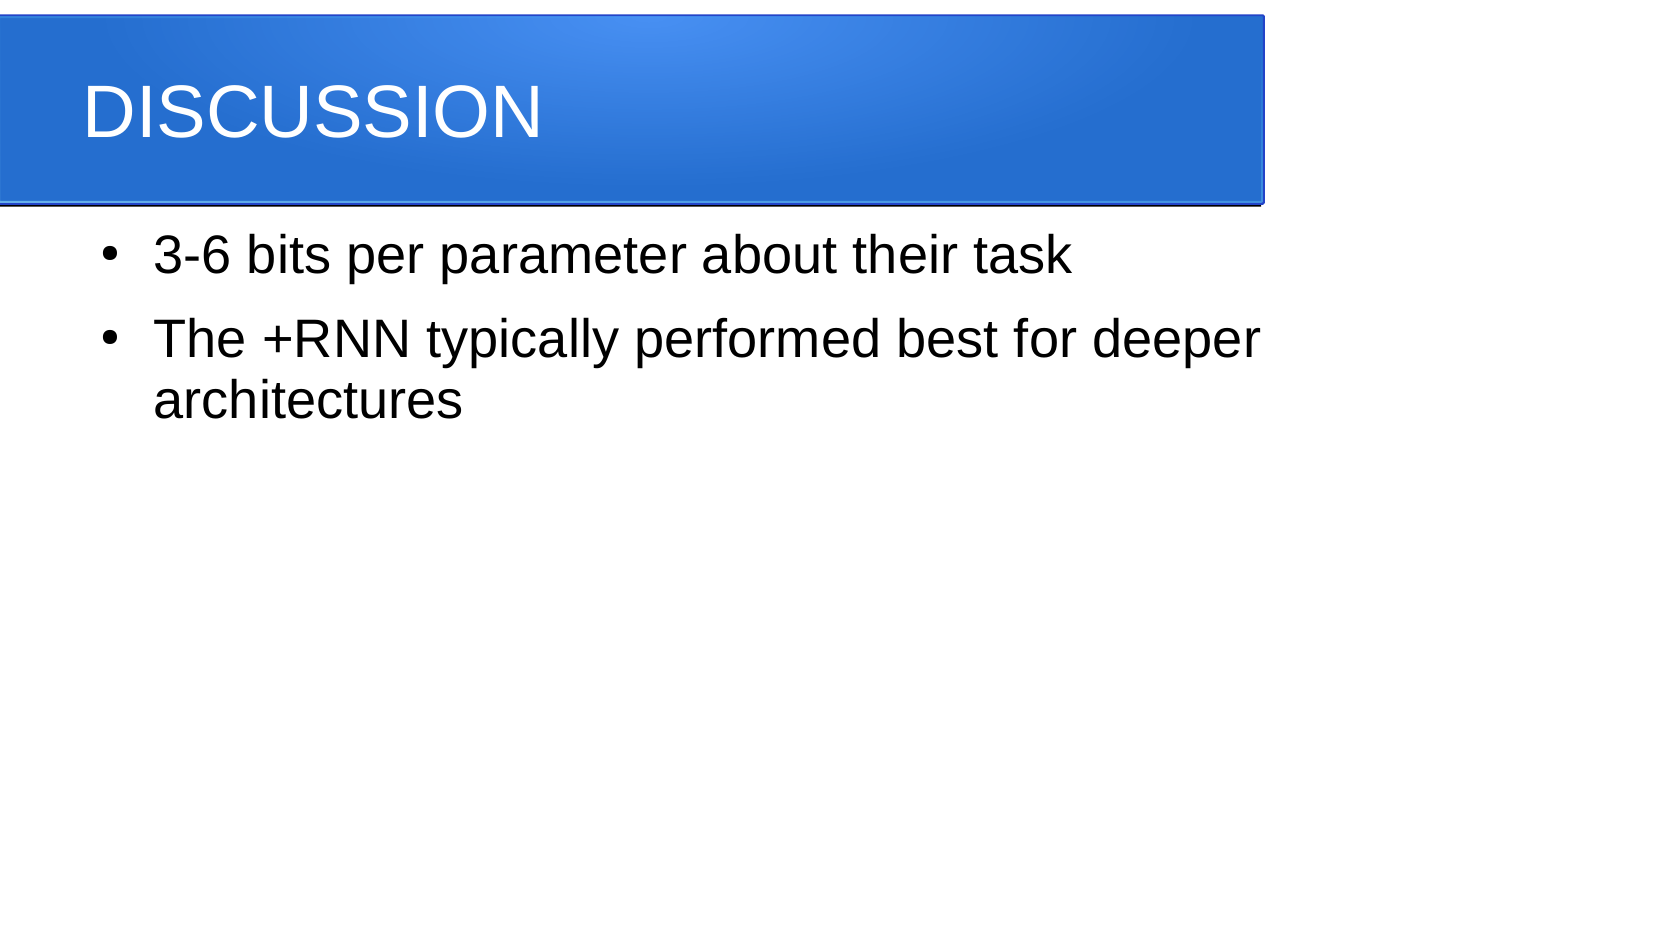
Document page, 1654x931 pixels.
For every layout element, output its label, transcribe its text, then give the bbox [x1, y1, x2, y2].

title DISCUSSION [82, 35, 1235, 189]
list 3-6 bits per parameter about their task The +RNN typically performed best for deeper architectures [82, 224, 1571, 764]
